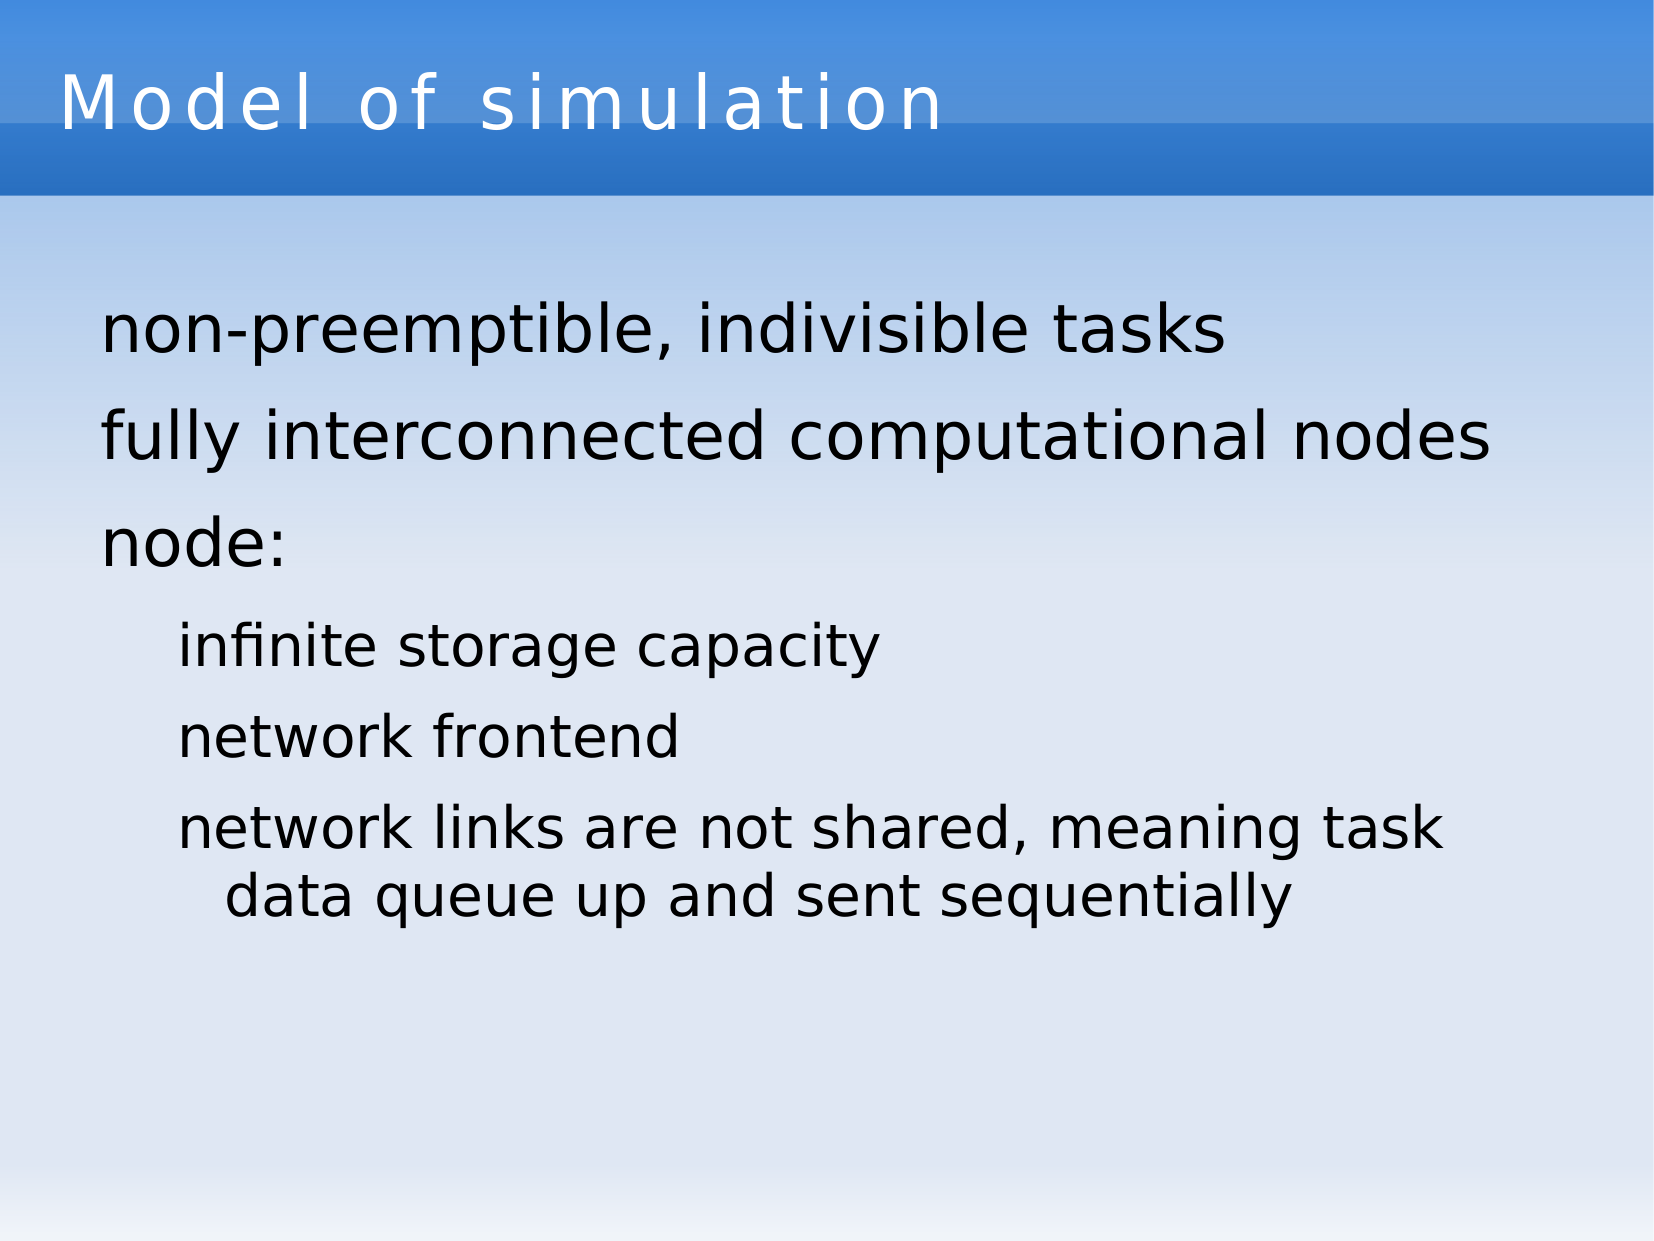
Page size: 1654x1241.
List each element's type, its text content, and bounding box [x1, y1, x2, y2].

list non-preemptible, indivisible tasks fully interconnected computational nodes node: infinite storage capacity network frontend network links are not shared, meaning task data queue up and sent sequentially [82, 290, 1571, 1094]
title Model of simulation [59, 36, 1270, 171]
picture [0, 0, 1654, 1241]
